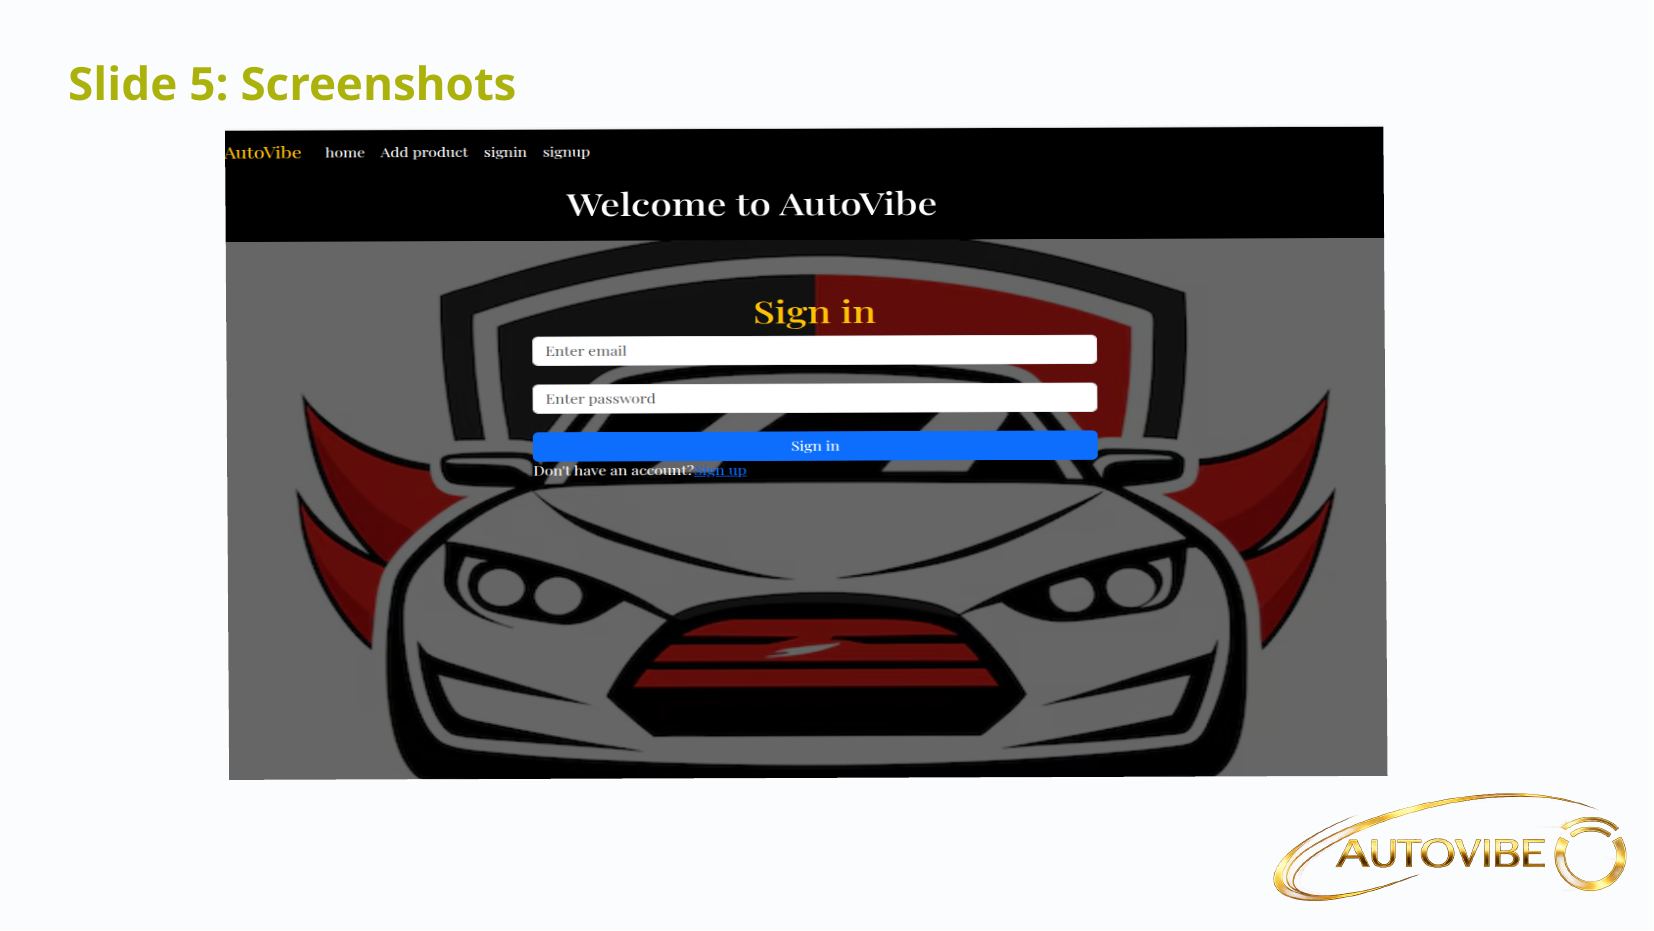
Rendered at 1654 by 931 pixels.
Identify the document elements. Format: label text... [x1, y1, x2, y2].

picture [225, 124, 1646, 926]
text_box Slide 5: Screenshots [53, 44, 1201, 219]
